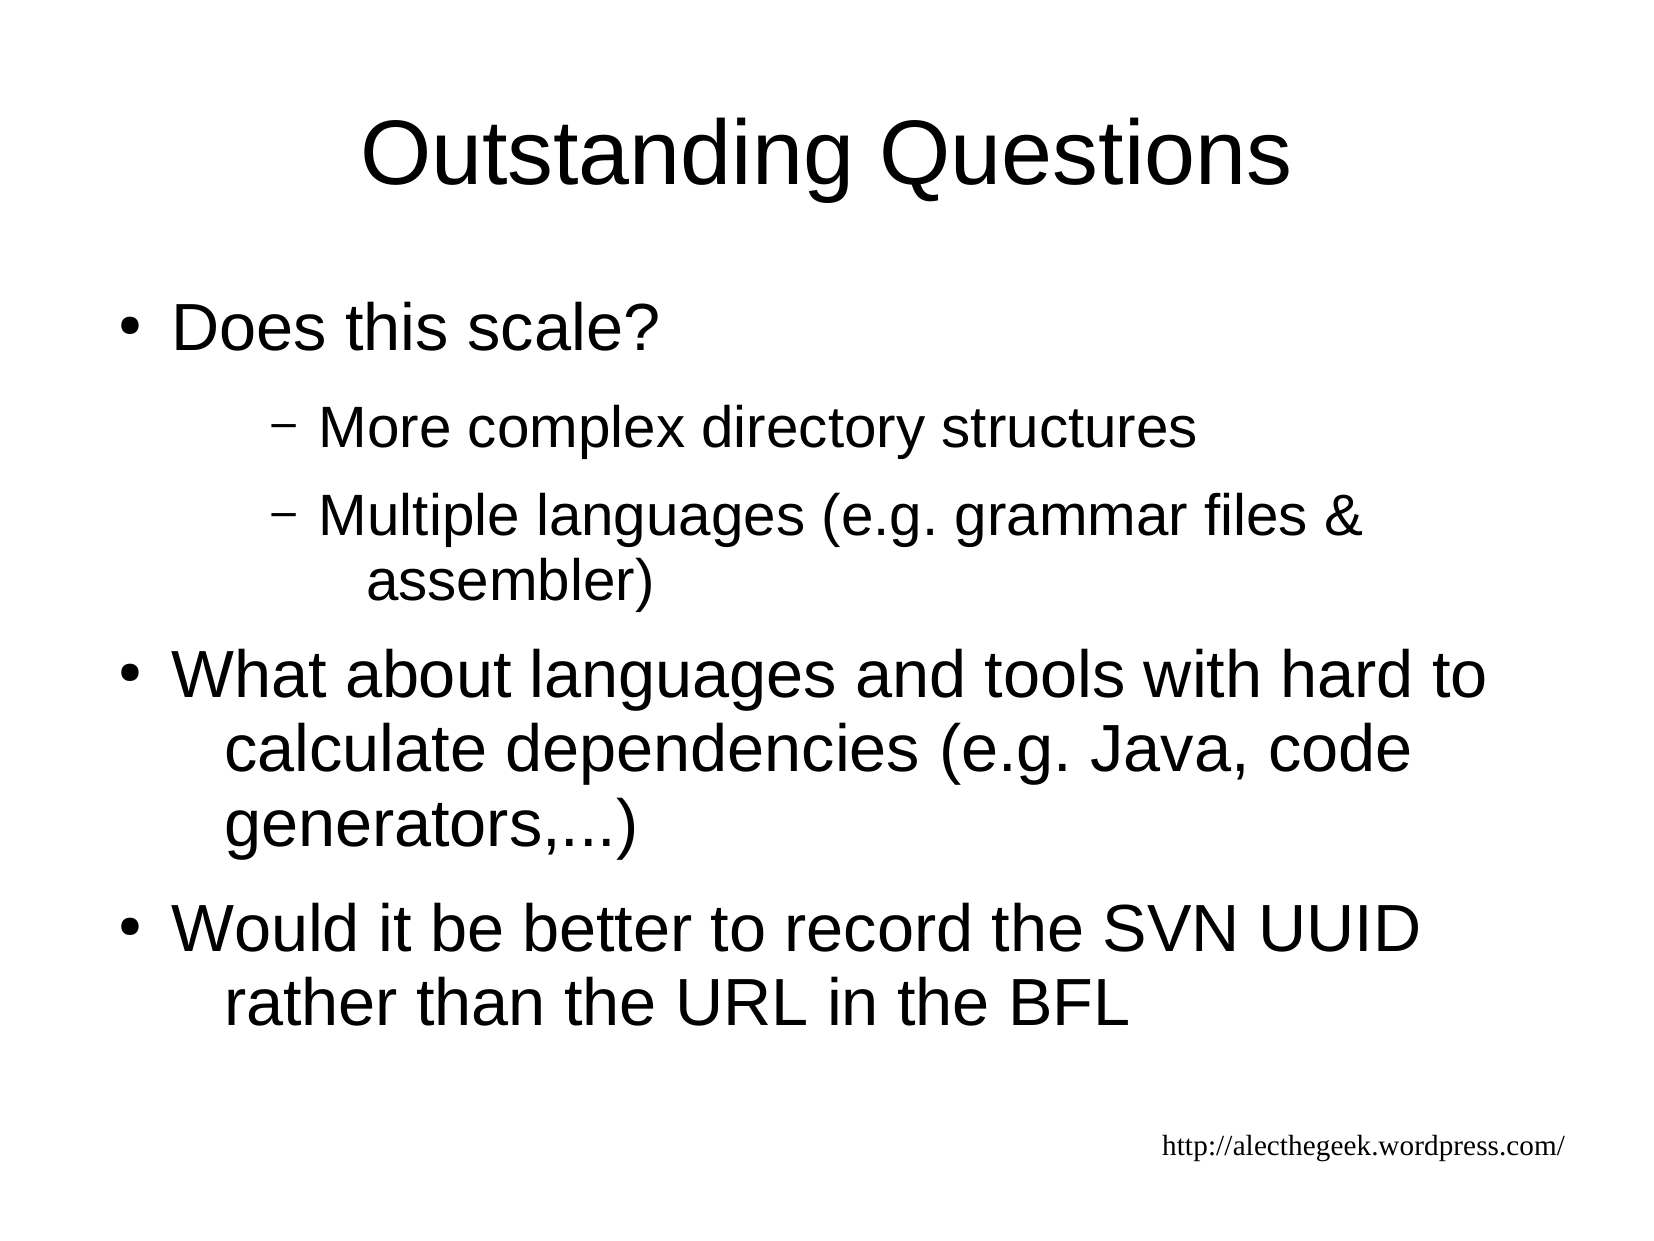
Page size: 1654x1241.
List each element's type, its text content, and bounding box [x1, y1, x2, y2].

title Outstanding Questions [82, 49, 1571, 257]
list Does this scale? More complex directory structures Multiple languages (e.g. grammar files & assembler) What about languages and tools with hard to calculate dependencies (e.g. Java, code generators,...) Would it be better to record the SVN UUID rather than the URL in the BFL [82, 290, 1571, 1109]
